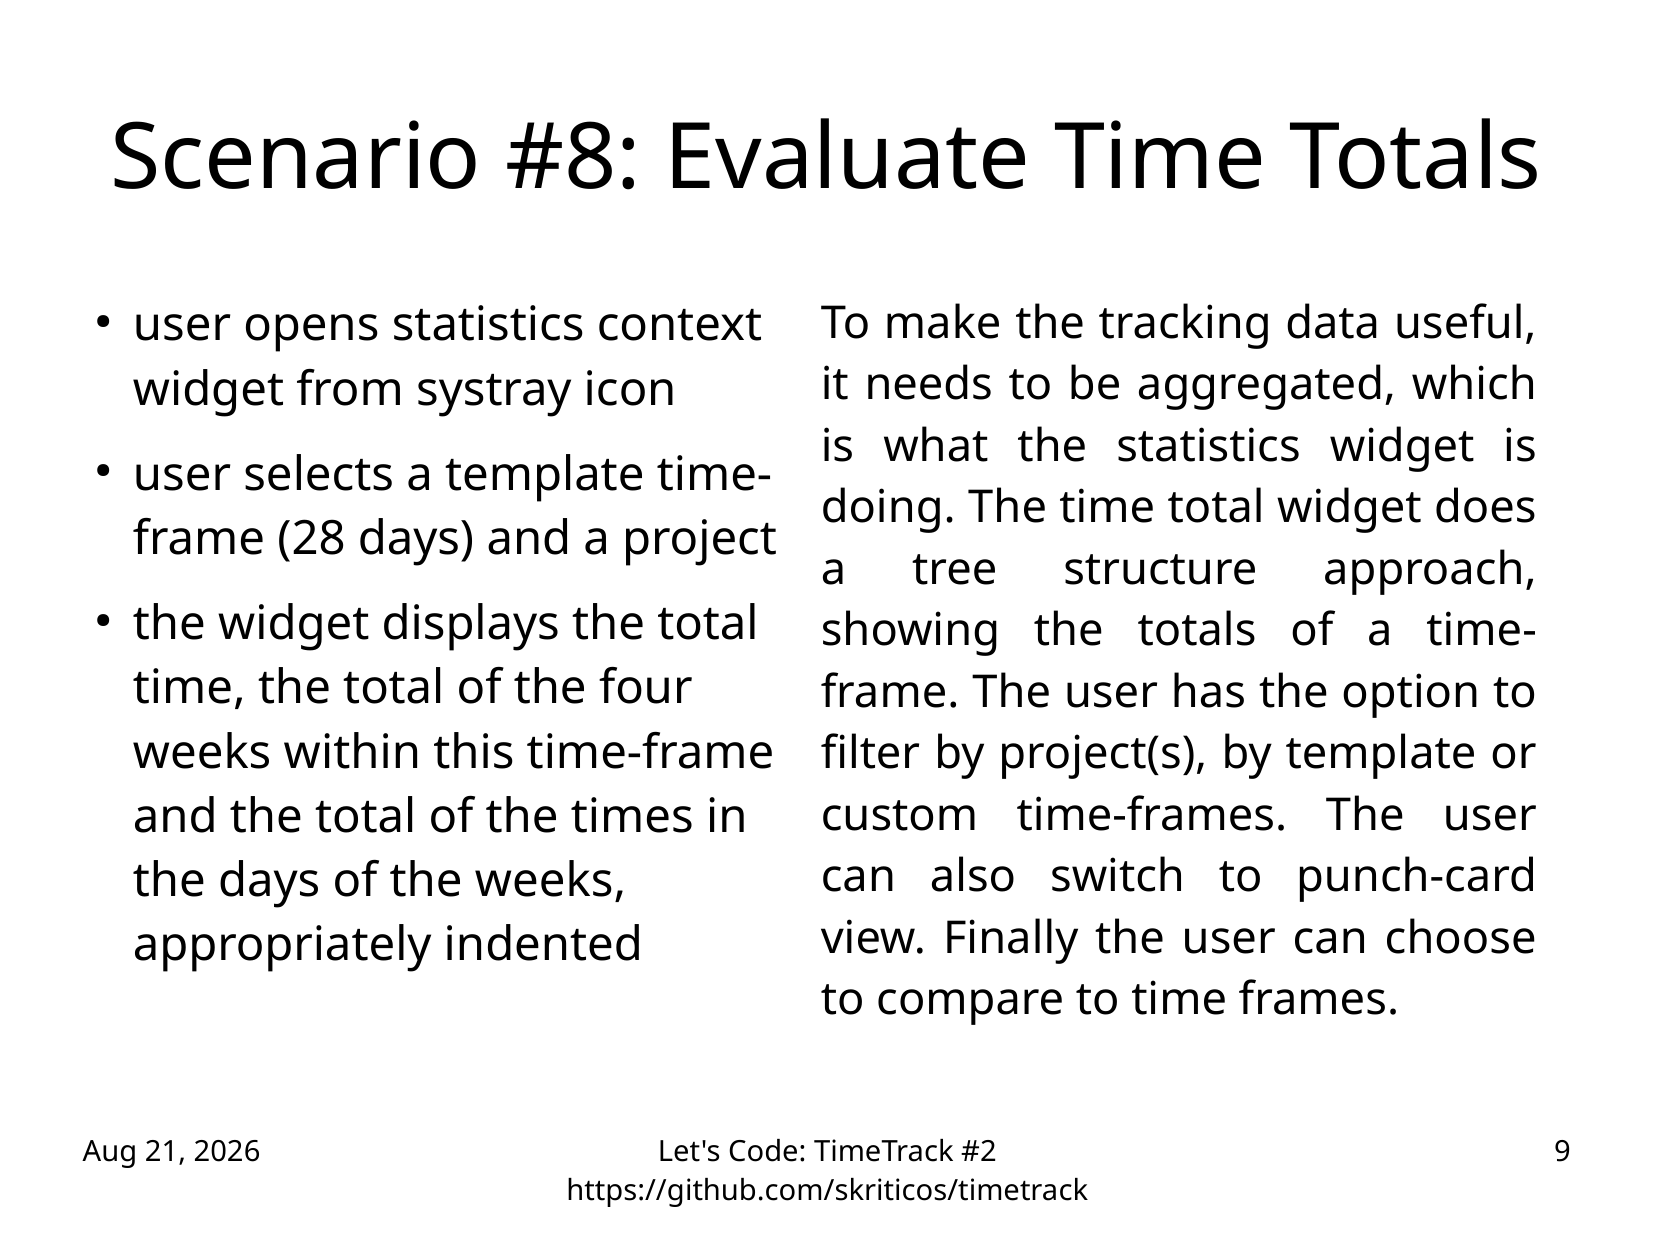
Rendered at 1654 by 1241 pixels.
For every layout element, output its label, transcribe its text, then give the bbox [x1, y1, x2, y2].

list To make the tracking data useful, it needs to be aggregated, which is what the statistics widget is doing. The time total widget does a tree structure approach, showing the totals of a time-frame. The user has the option to filter by project(s), by template or custom time-frames. The user can also switch to punch-card view. Finally the user can choose to compare to time frames. [820, 290, 1538, 1098]
list user opens statistics context widget from systray icon user selects a template time-frame (28 days) and a project the widget displays the total time, the total of the four weeks within this time-frame and the total of the times in the days of the weeks, appropriately indented [82, 290, 799, 1098]
title Scenario #8: Evaluate Time Totals [82, 49, 1571, 257]
